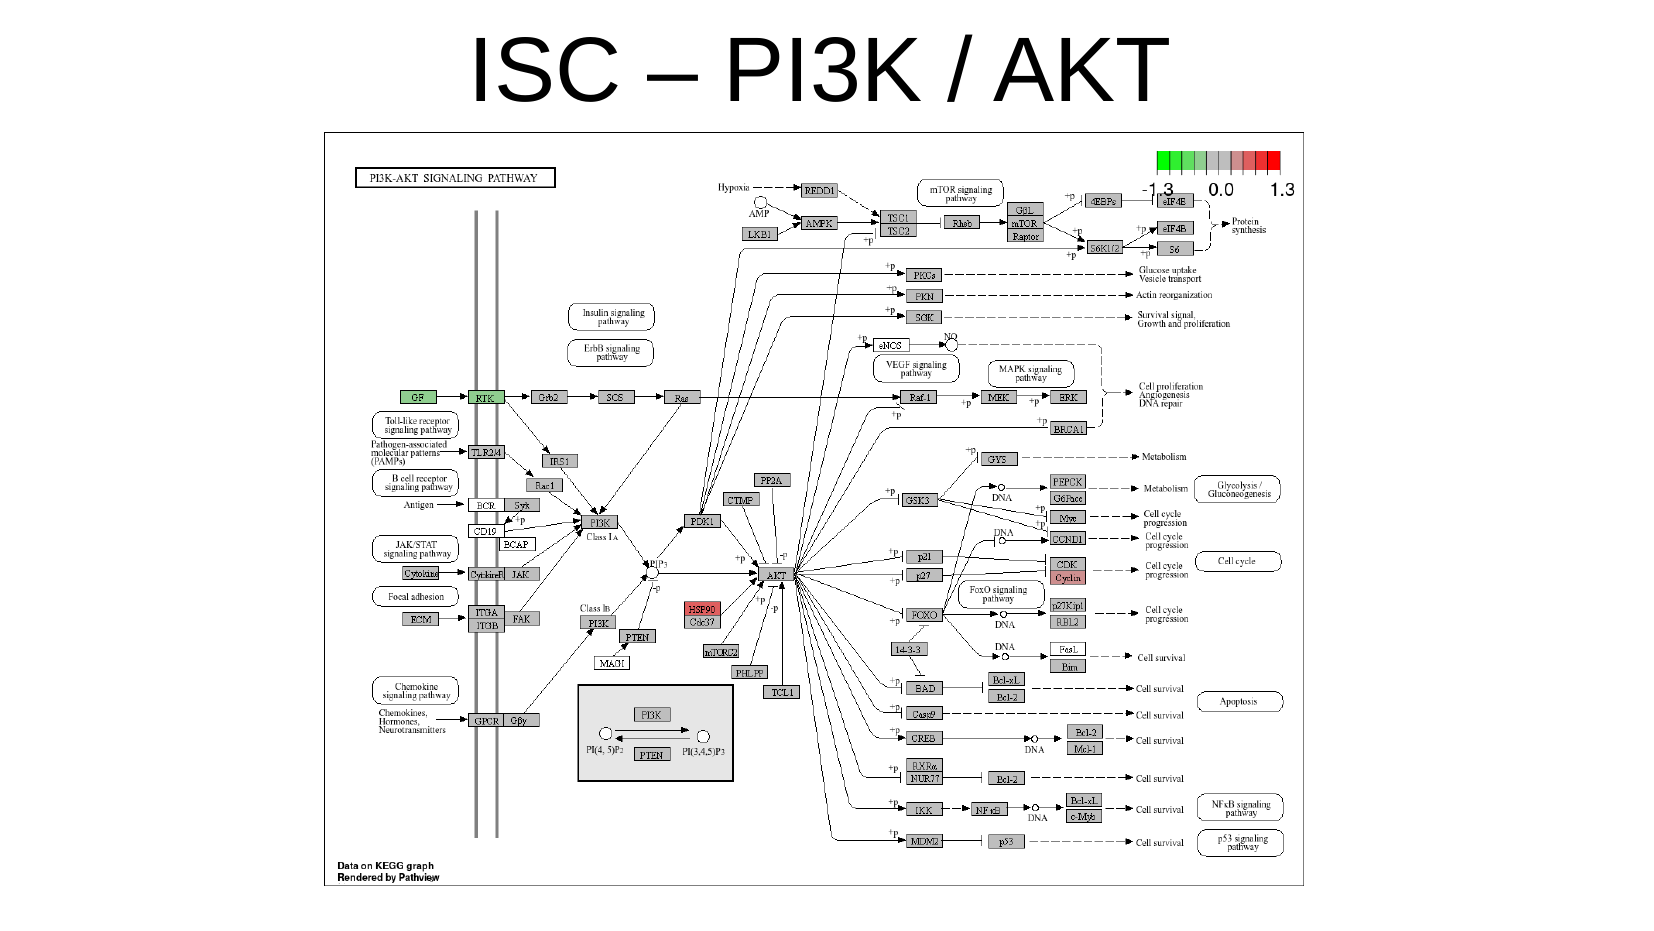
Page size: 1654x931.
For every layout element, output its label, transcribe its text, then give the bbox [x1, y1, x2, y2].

title ISC – PI3K / AKT [76, 0, 1565, 148]
picture [324, 132, 1304, 886]
